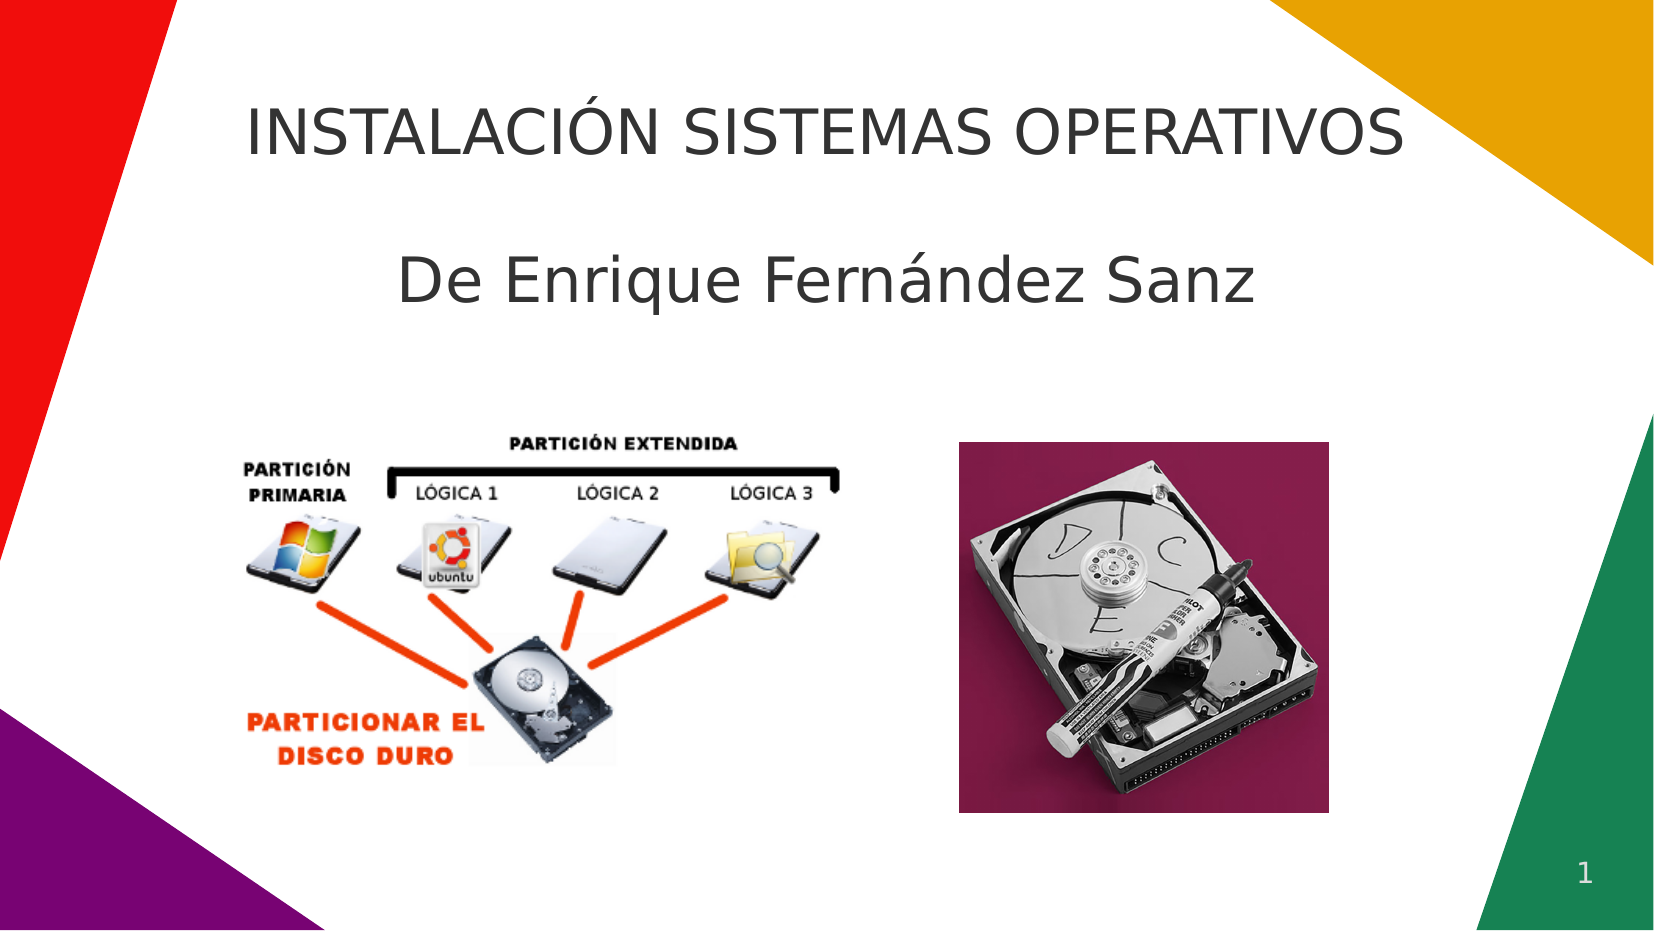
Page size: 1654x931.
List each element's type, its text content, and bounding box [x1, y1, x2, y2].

picture [959, 442, 1329, 813]
title INSTALACIÓN SISTEMAS OPERATIVOS [118, 59, 1536, 206]
picture [231, 406, 857, 798]
title De Enrique Fernández Sanz [118, 206, 1536, 355]
